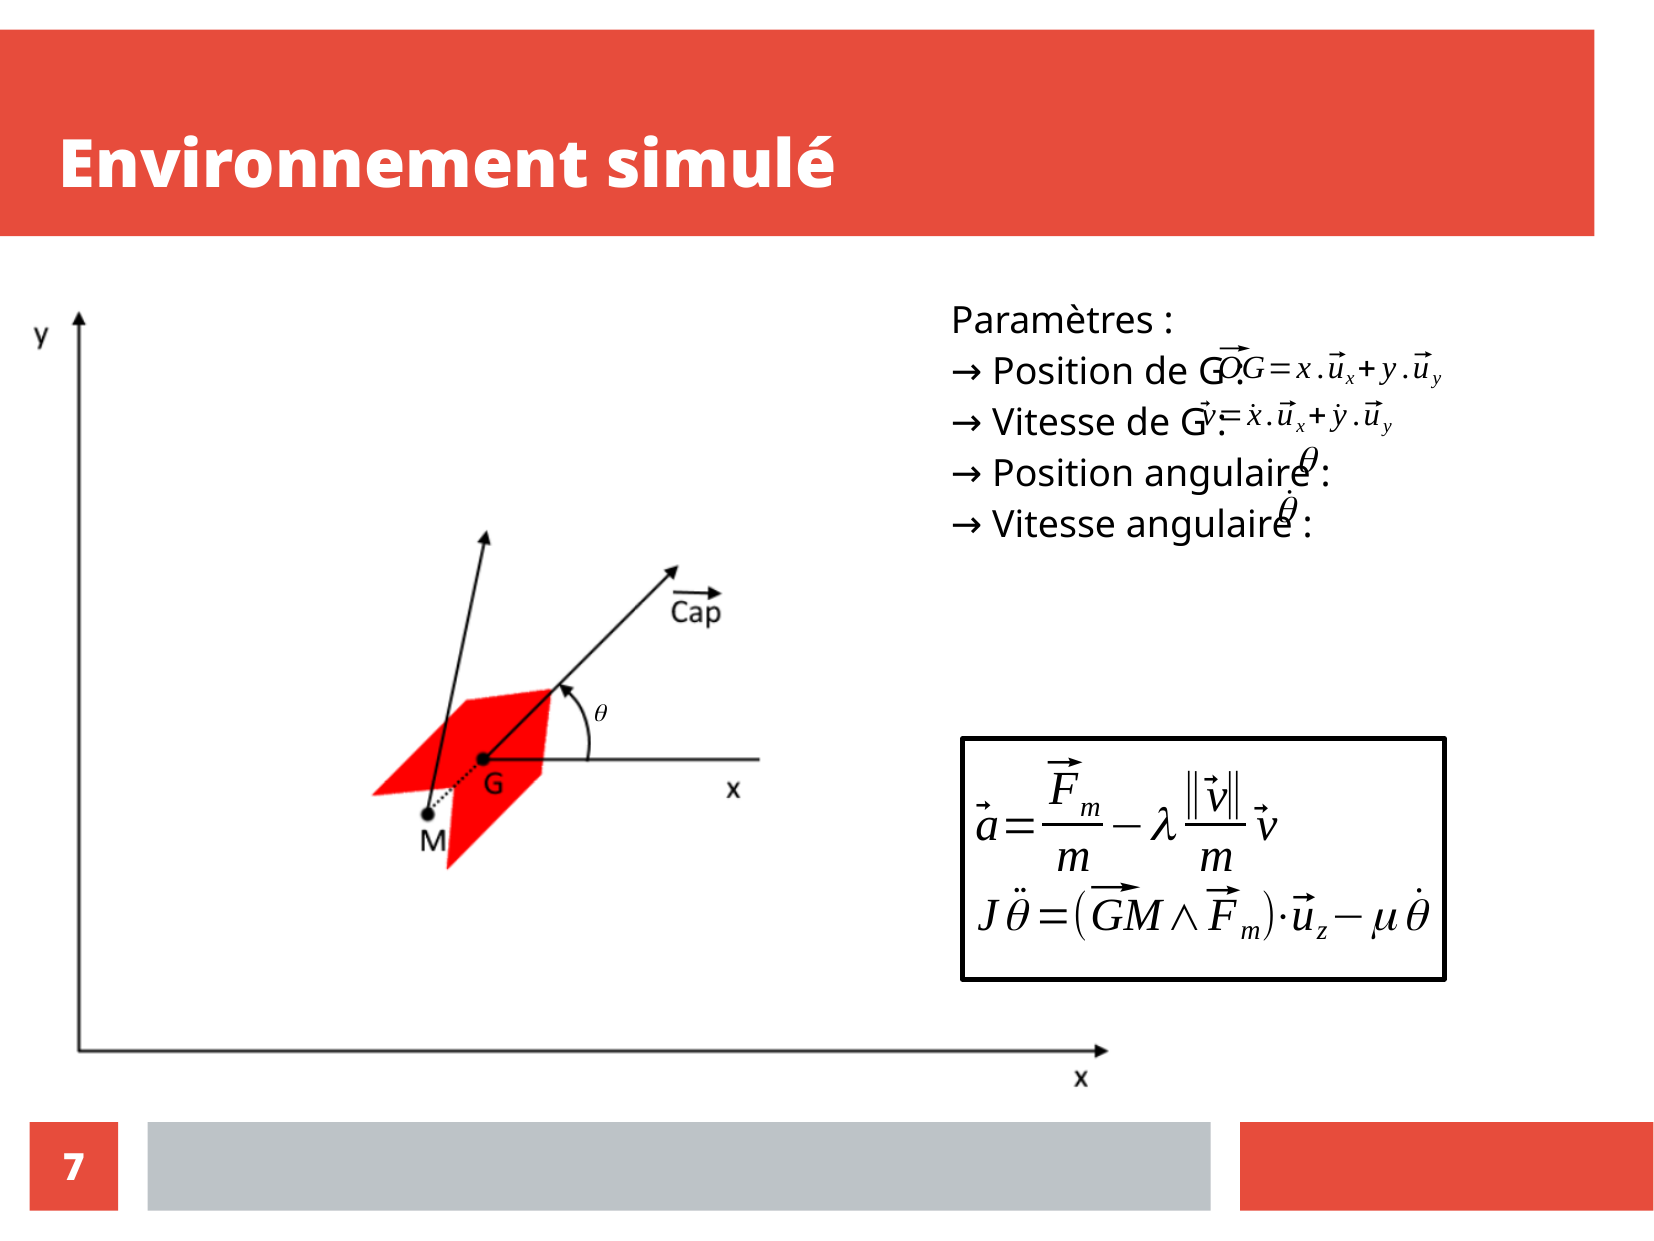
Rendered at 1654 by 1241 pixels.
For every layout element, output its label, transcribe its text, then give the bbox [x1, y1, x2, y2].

chart [1286, 445, 1332, 476]
title Environnement simulé [59, 59, 1595, 207]
chart [1191, 396, 1401, 438]
text_box [962, 738, 1445, 980]
chart [333, 813, 452, 873]
chart [1265, 488, 1311, 526]
chart [586, 704, 616, 724]
picture [20, 294, 1136, 1120]
chart [1208, 344, 1451, 390]
text_box Paramètres : → Position de G : → Vitesse de G : → Position angulaire : → Vitesse angulaire : [936, 286, 1297, 538]
